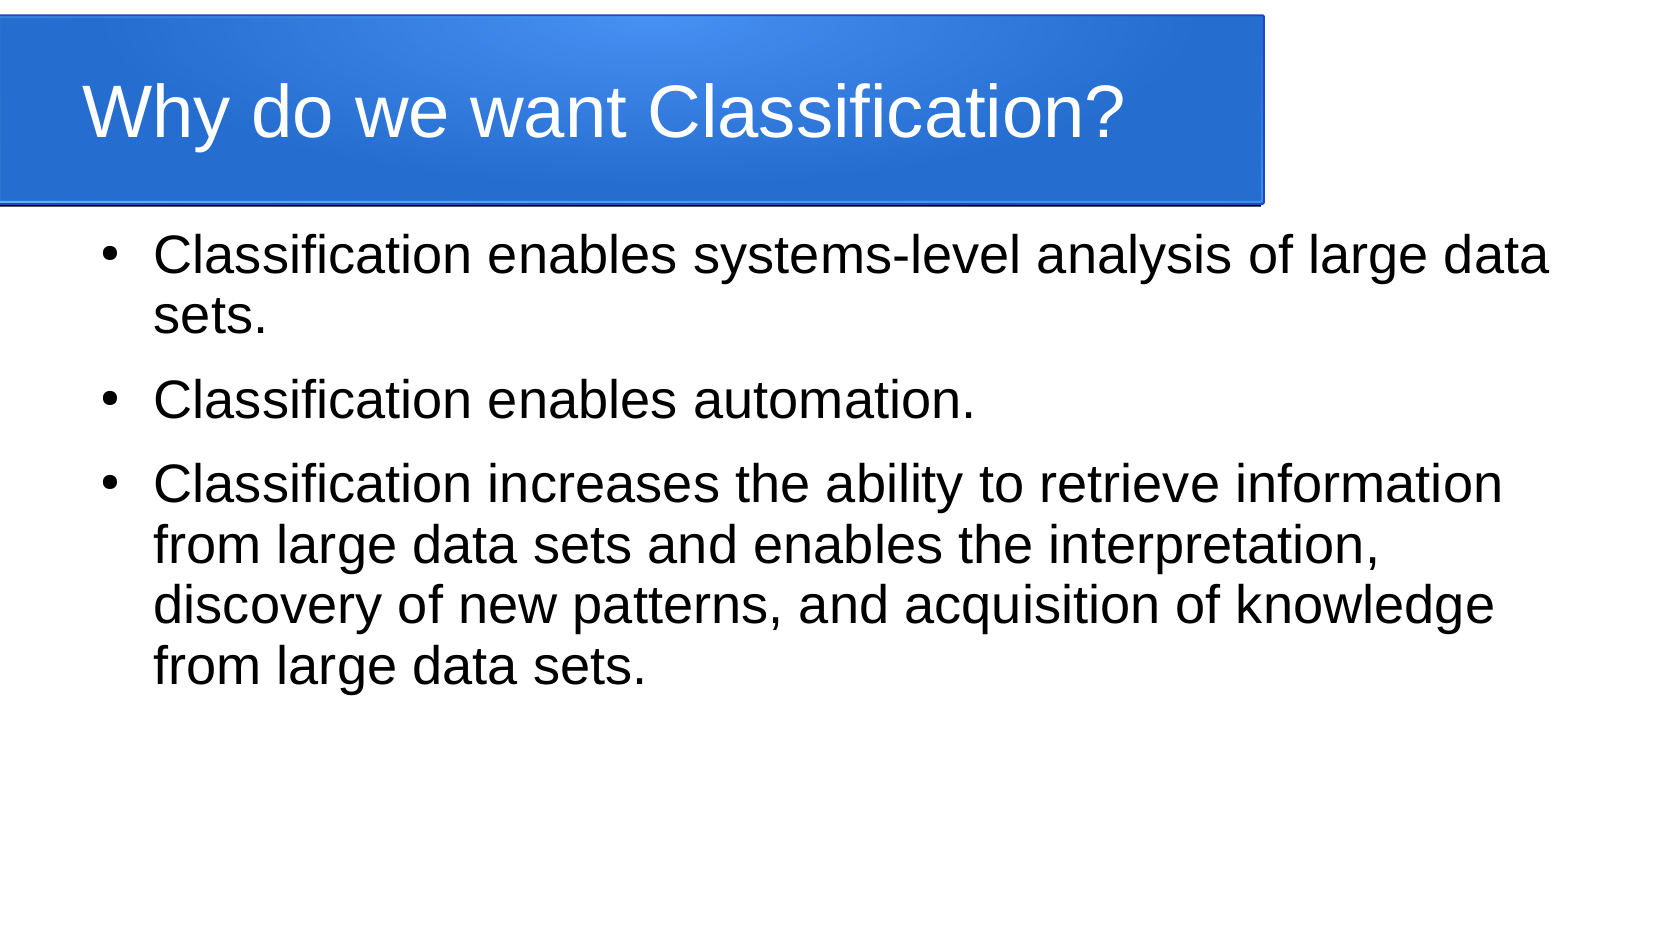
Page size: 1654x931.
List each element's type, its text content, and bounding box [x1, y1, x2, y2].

title Why do we want Classification? [82, 35, 1235, 189]
list Classification enables systems-level analysis of large data sets. Classification enables automation. Classification increases the ability to retrieve information from large data sets and enables the interpretation, discovery of new patterns, and acquisition of knowledge from large data sets. [82, 224, 1571, 764]
